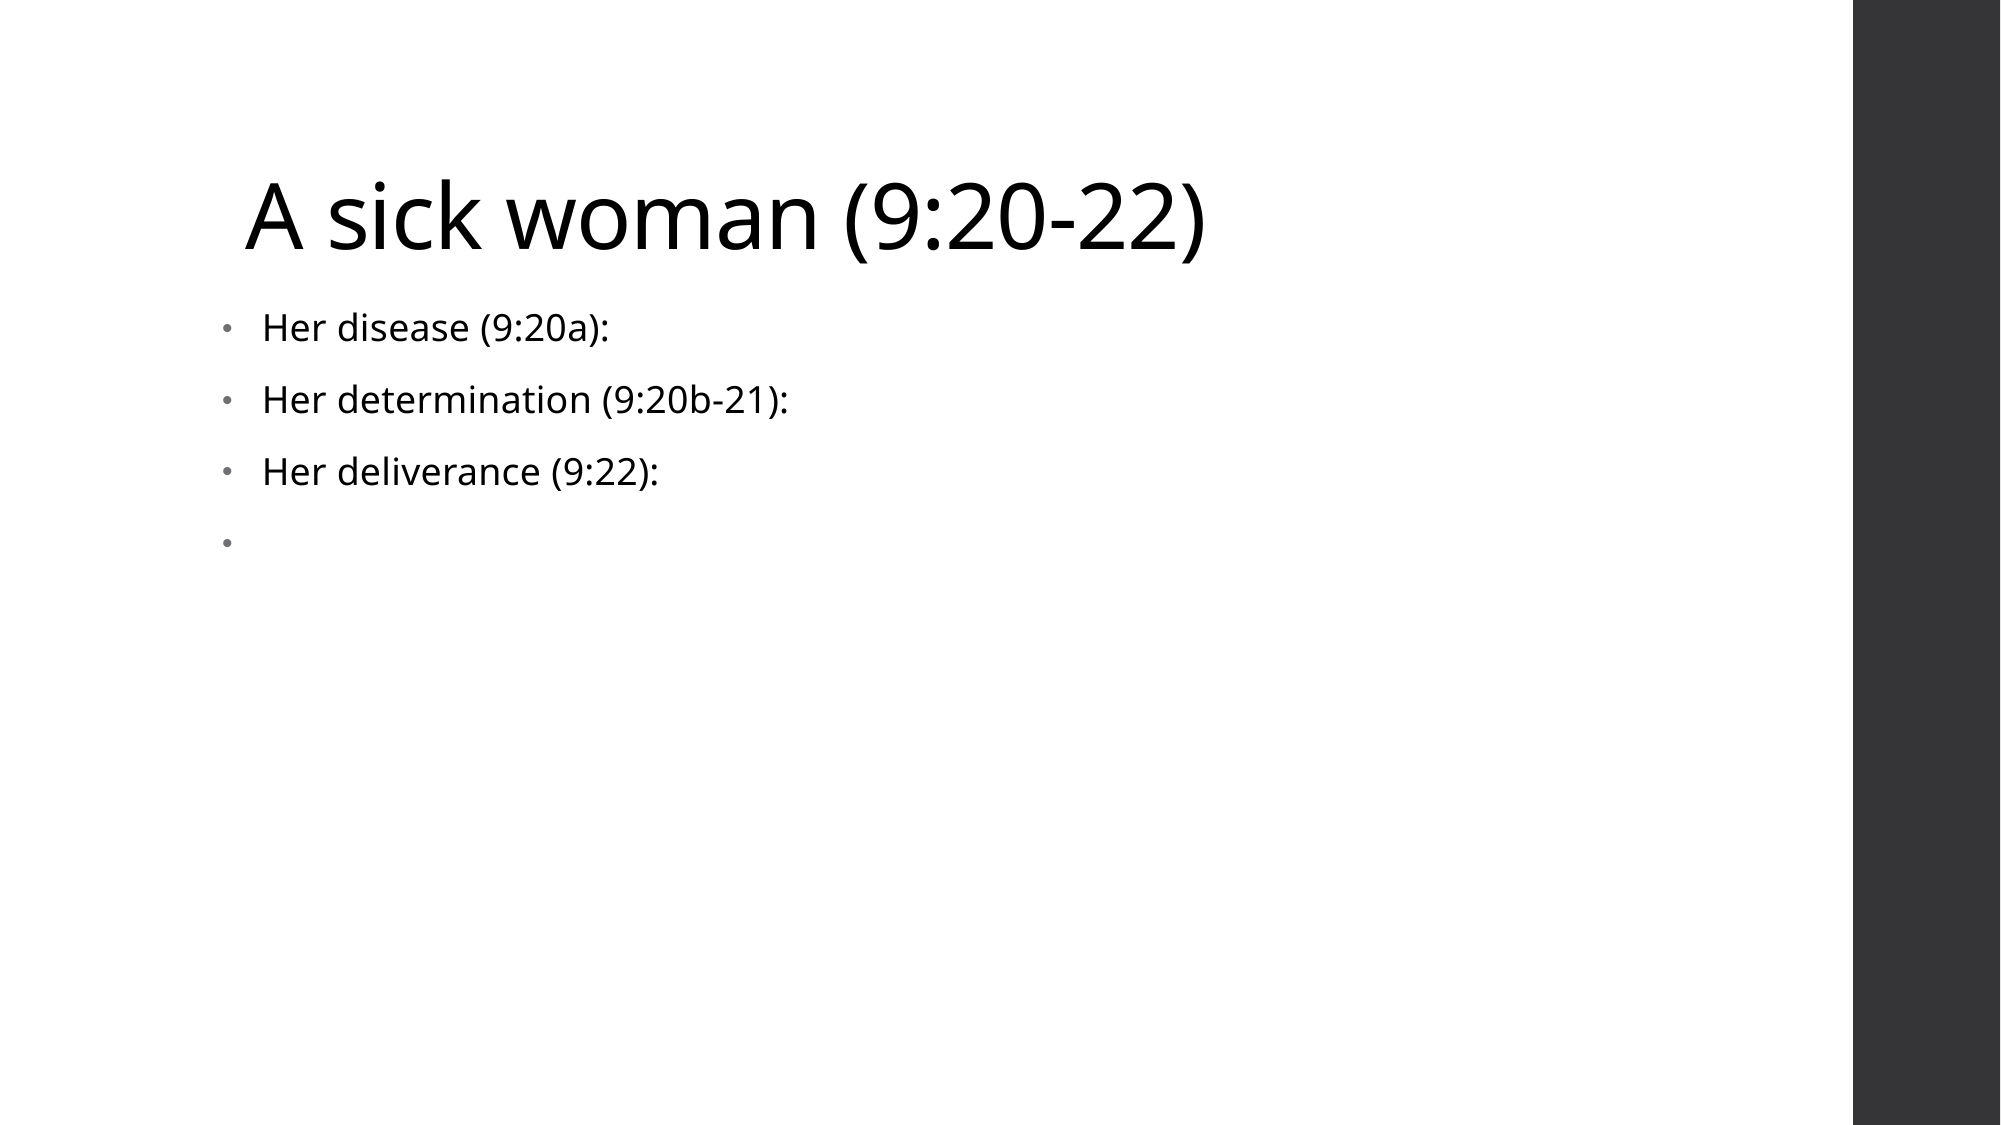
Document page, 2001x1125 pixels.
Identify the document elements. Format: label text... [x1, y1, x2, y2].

title A sick woman (9:20-22) [206, 60, 1797, 278]
list Her disease (9:20a): Her determination (9:20b-21): Her deliverance (9:22): [206, 299, 1617, 1014]
